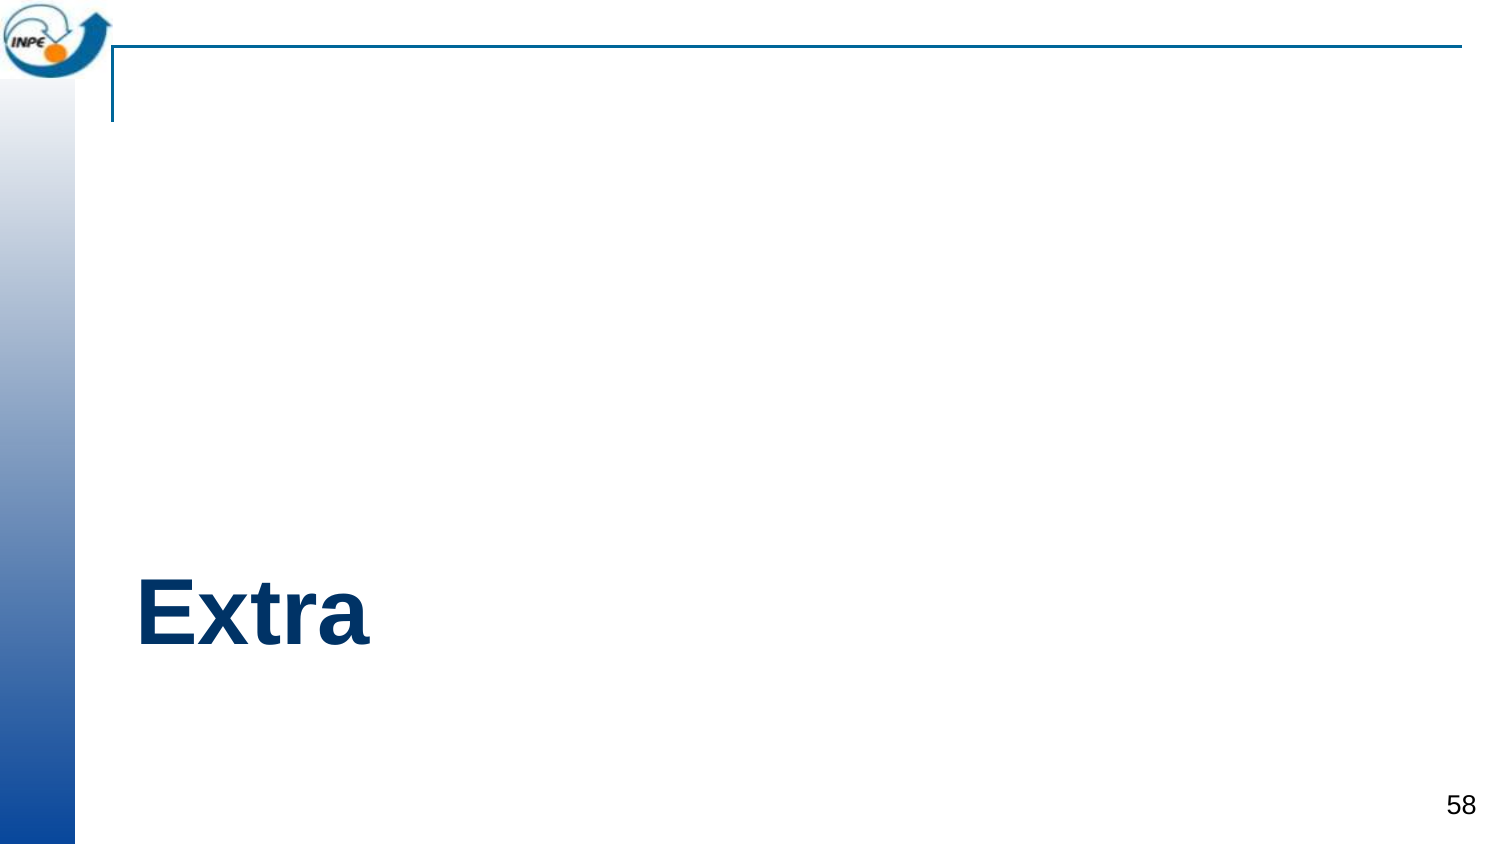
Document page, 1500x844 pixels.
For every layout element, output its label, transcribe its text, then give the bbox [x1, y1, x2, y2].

title Extra [118, 542, 1394, 710]
picture [0, 0, 113, 79]
slide_number <number> [1403, 779, 1494, 844]
